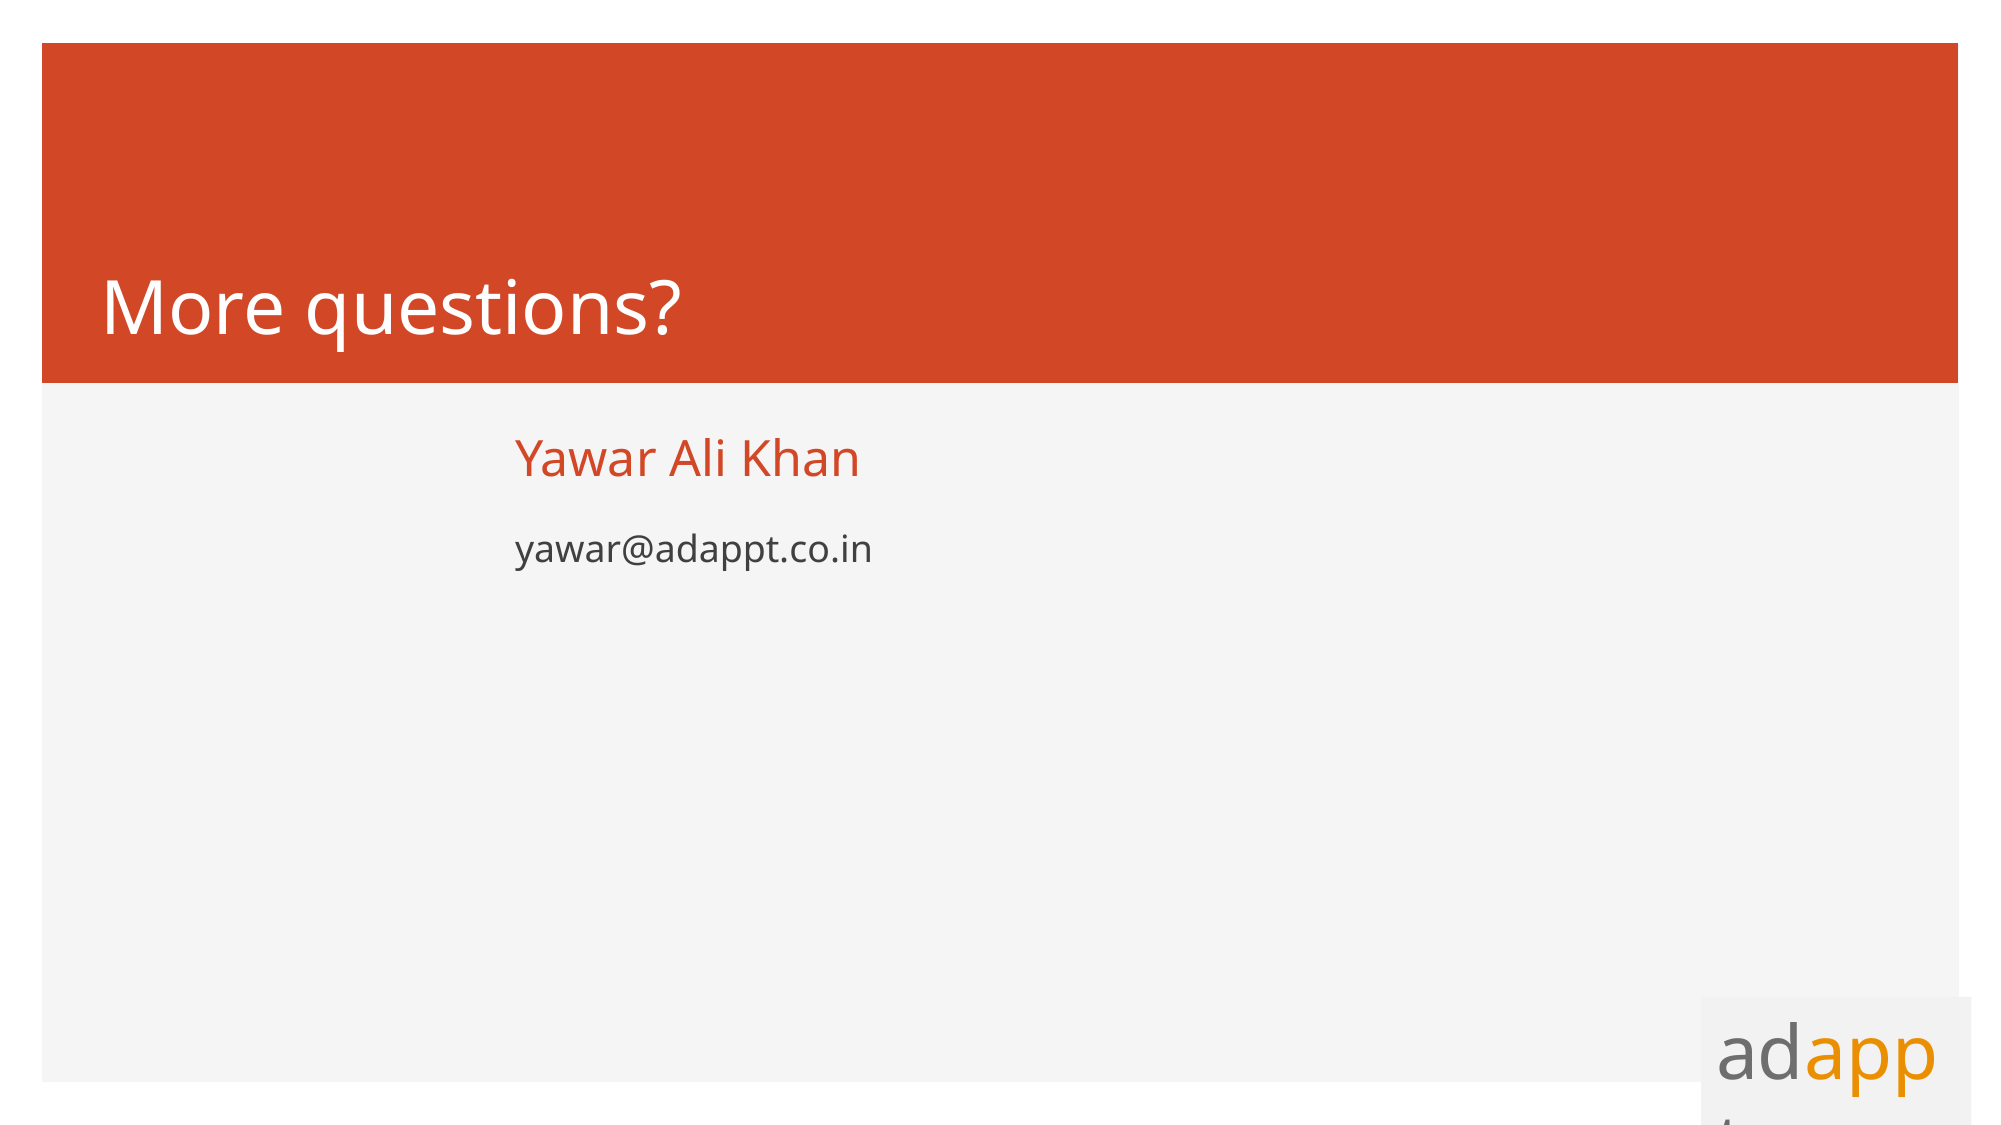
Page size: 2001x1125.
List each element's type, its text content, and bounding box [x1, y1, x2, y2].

text_box Yawar Ali Khan [499, 418, 1499, 495]
text_box adappt [1701, 996, 1972, 1103]
title More questions? [85, 251, 1214, 357]
text_box yawar@adappt.co.in [499, 524, 1500, 578]
